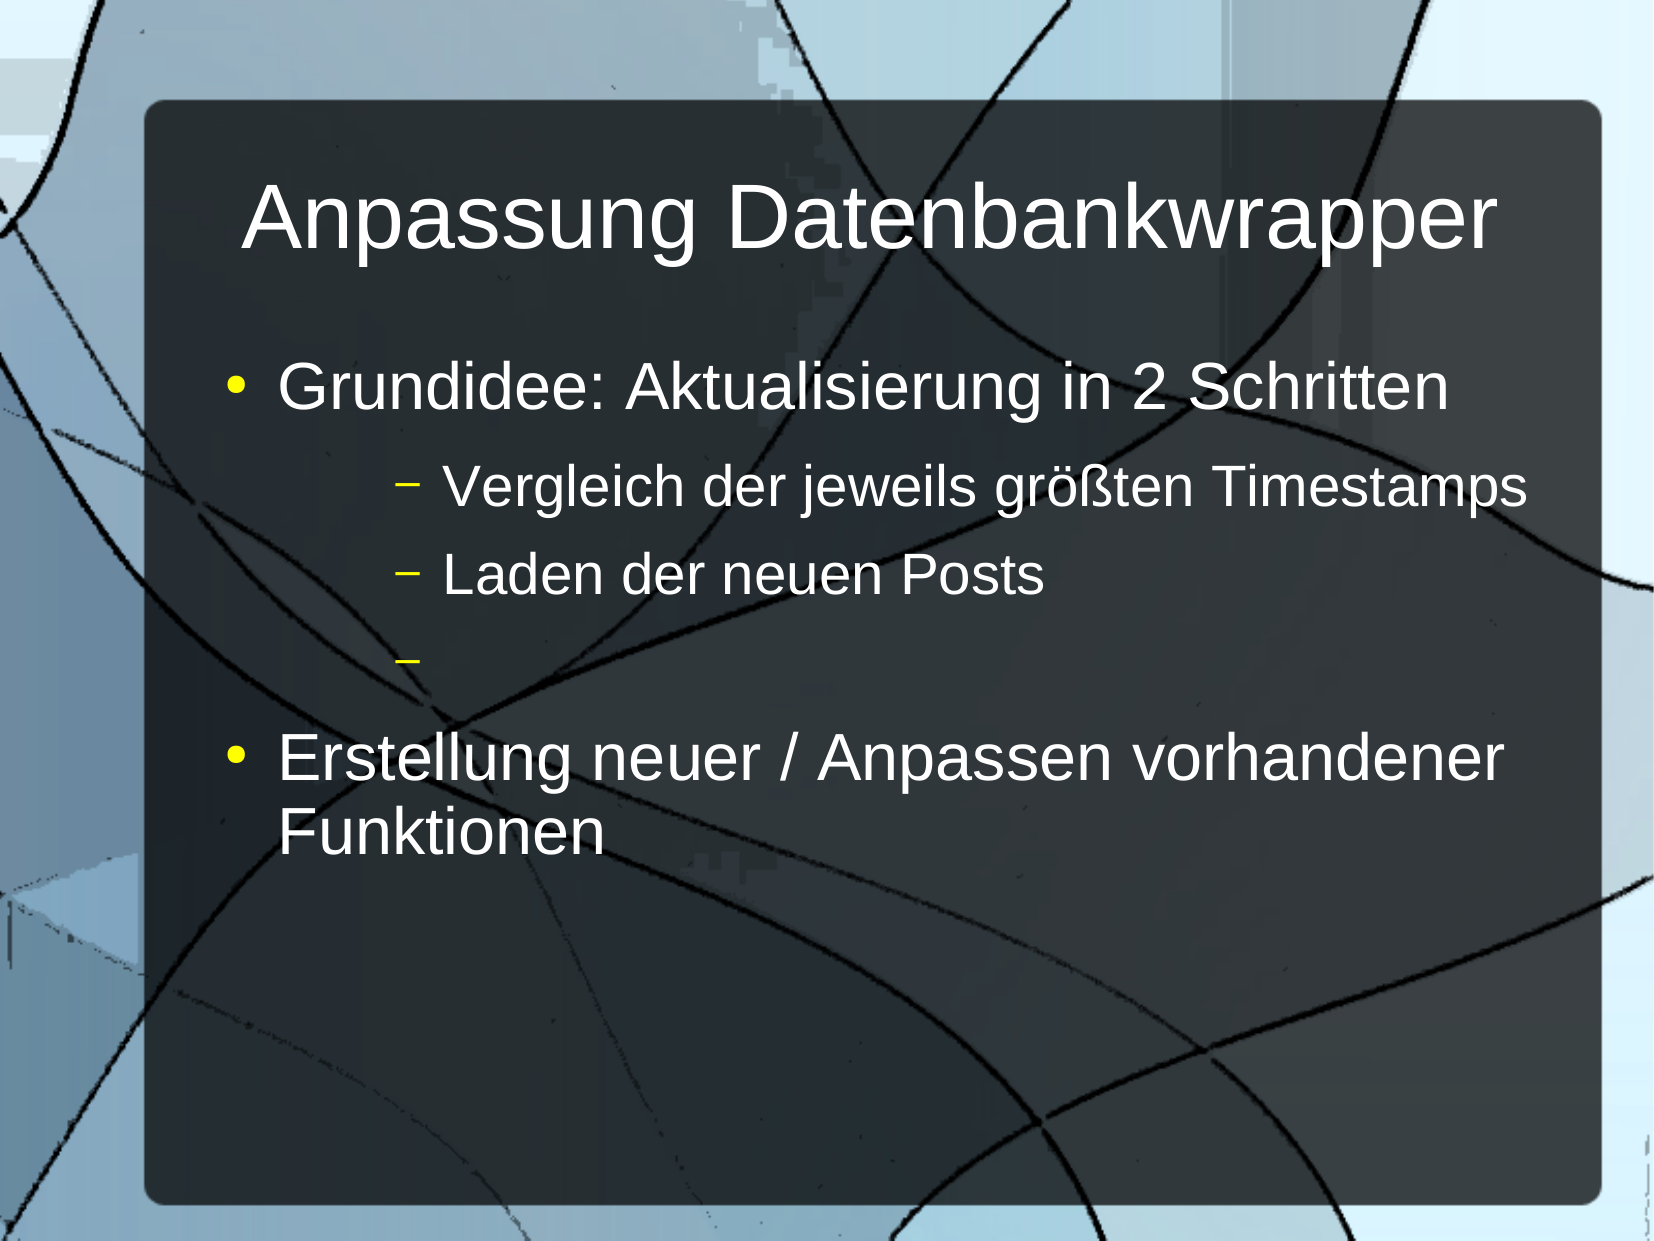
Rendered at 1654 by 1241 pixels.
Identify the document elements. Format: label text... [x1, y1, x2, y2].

title Anpassung Datenbankwrapper [159, 108, 1583, 325]
list Grundidee: Aktualisierung in 2 Schritten Vergleich der jeweils größten Timestamps Laden der neuen Posts Erstellung neuer / Anpassen vorhandener Funktionen [206, 349, 1571, 1034]
picture [0, 0, 1654, 1241]
